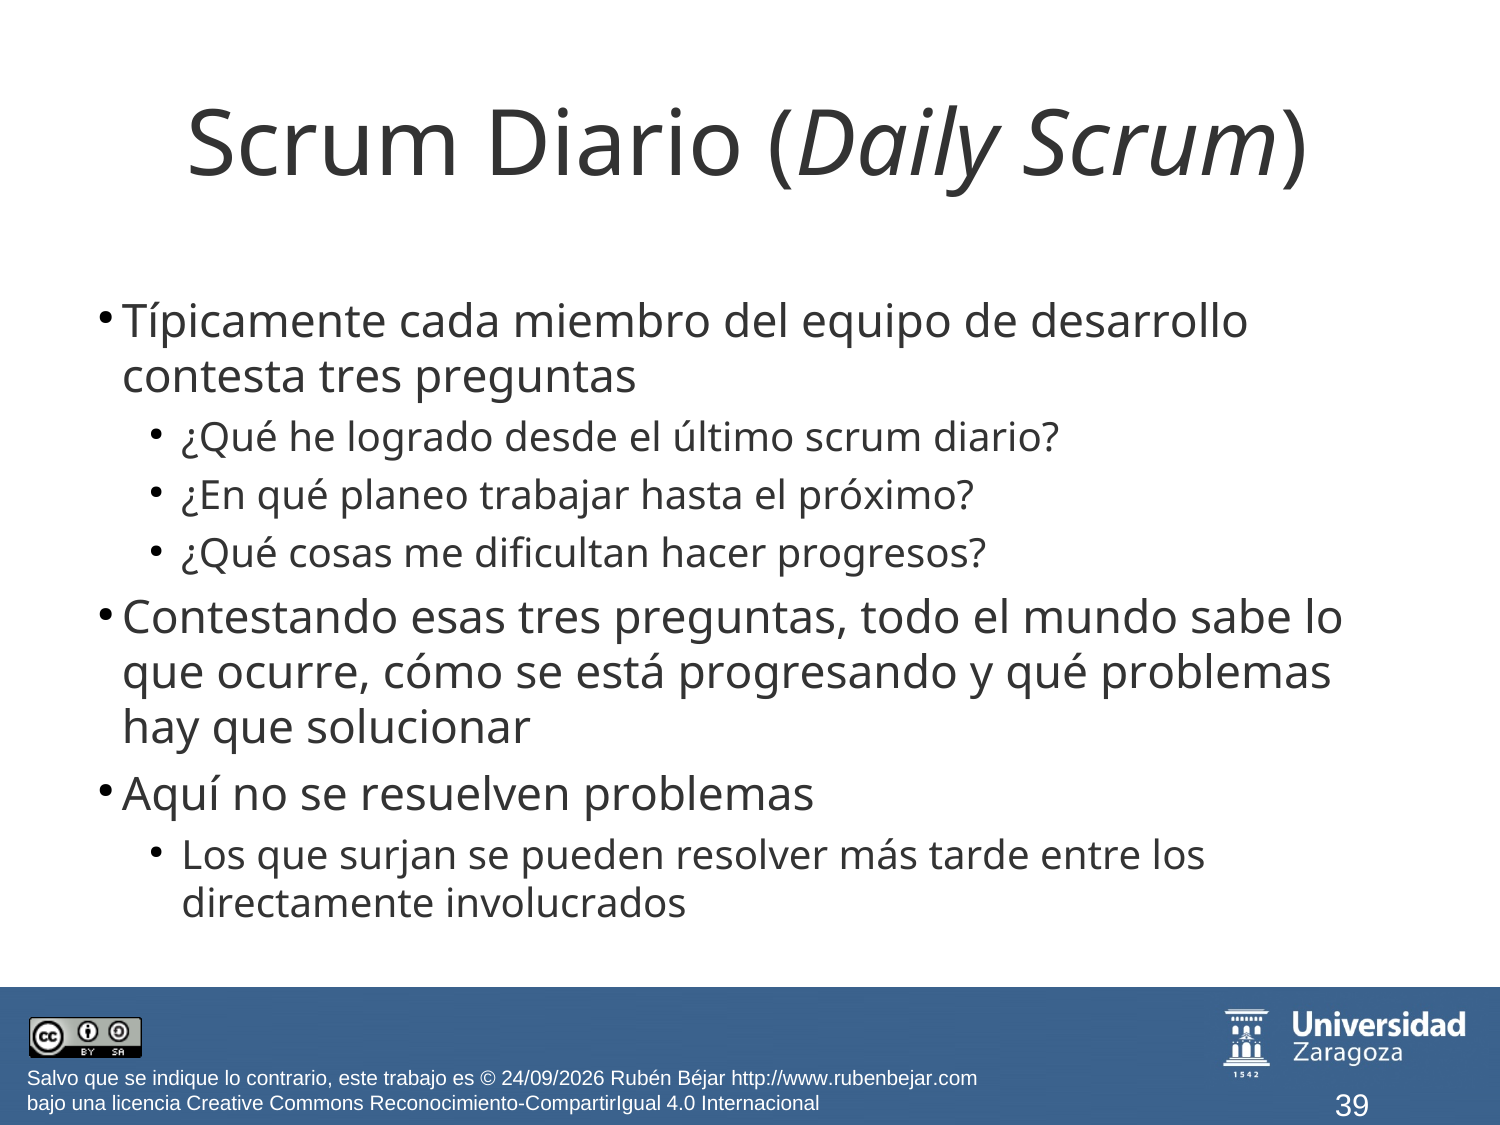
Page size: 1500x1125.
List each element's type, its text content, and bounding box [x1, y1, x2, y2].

picture [0, 987, 1500, 1125]
list Típicamente cada miembro del equipo de desarrollo contesta tres preguntas ¿Qué he logrado desde el último scrum diario? ¿En qué planeo trabajar hasta el próximo? ¿Qué cosas me dificultan hacer progresos? Contestando esas tres preguntas, todo el mundo sabe lo que ocurre, cómo se está progresando y qué problemas hay que solucionar Aquí no se resuelven problemas Los que surjan se pueden resolver más tarde entre los directamente involucrados [82, 283, 1418, 936]
title Scrum Diario (Daily Scrum) [74, 21, 1420, 257]
